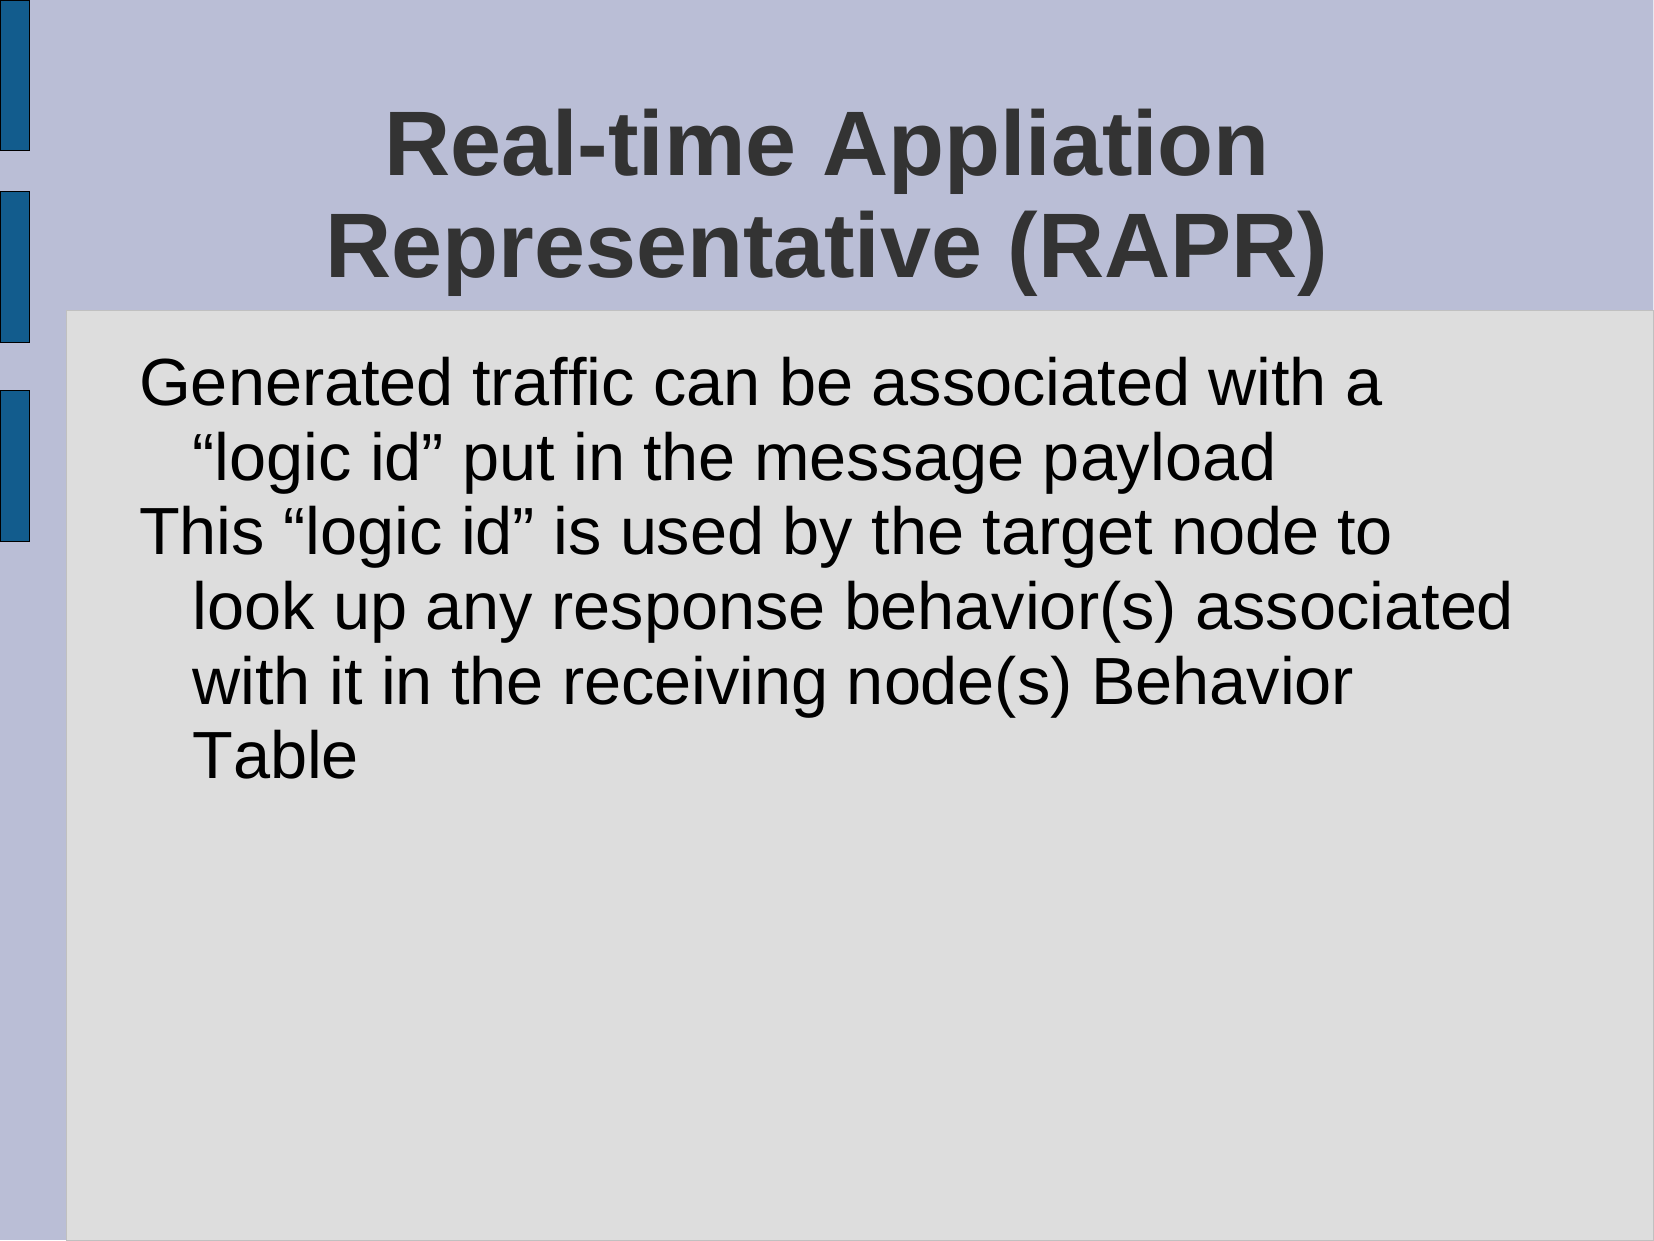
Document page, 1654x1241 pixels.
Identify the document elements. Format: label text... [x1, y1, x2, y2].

list Generated traffic can be associated with a “logic id” put in the message payload This “logic id” is used by the target node to look up any response behavior(s) associated with it in the receiving node(s) Behavior Table [121, 344, 1534, 1127]
title Real-time Appliation Representative (RAPR) [121, 75, 1534, 314]
